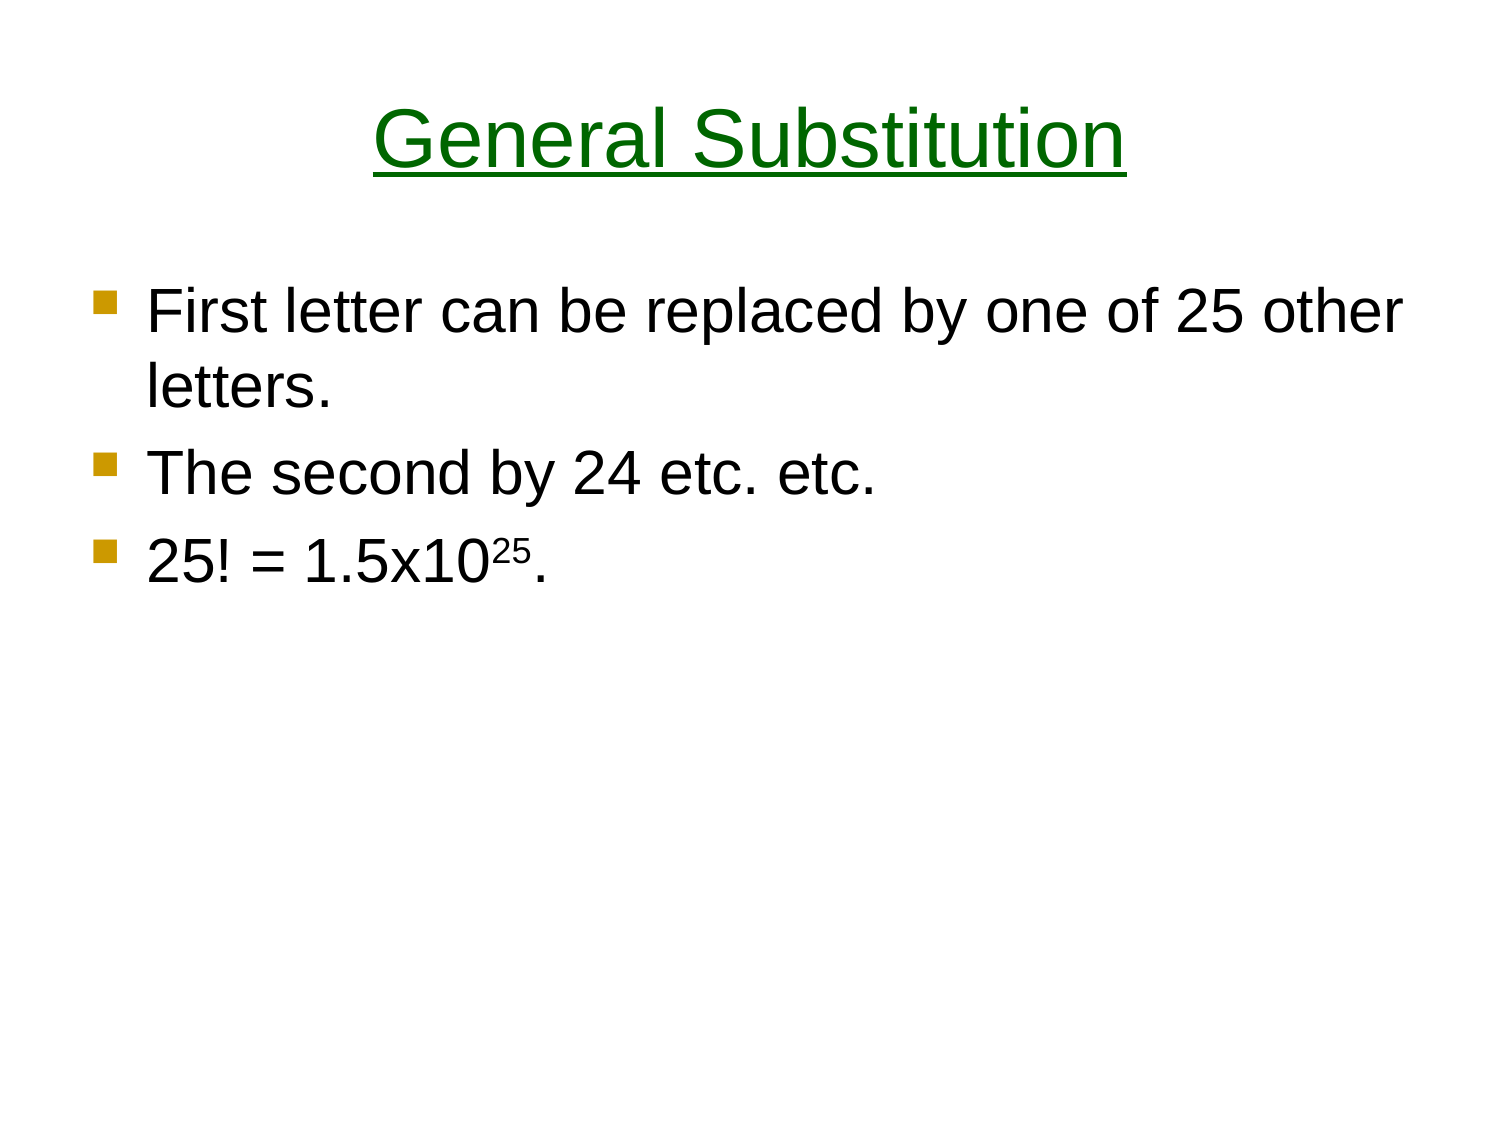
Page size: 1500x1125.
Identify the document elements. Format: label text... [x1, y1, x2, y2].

list First letter can be replaced by one of 25 other letters. The second by 24 etc. etc. 25! = 1.5x1025. [75, 262, 1425, 1006]
title General Substitution [75, 88, 1425, 190]
